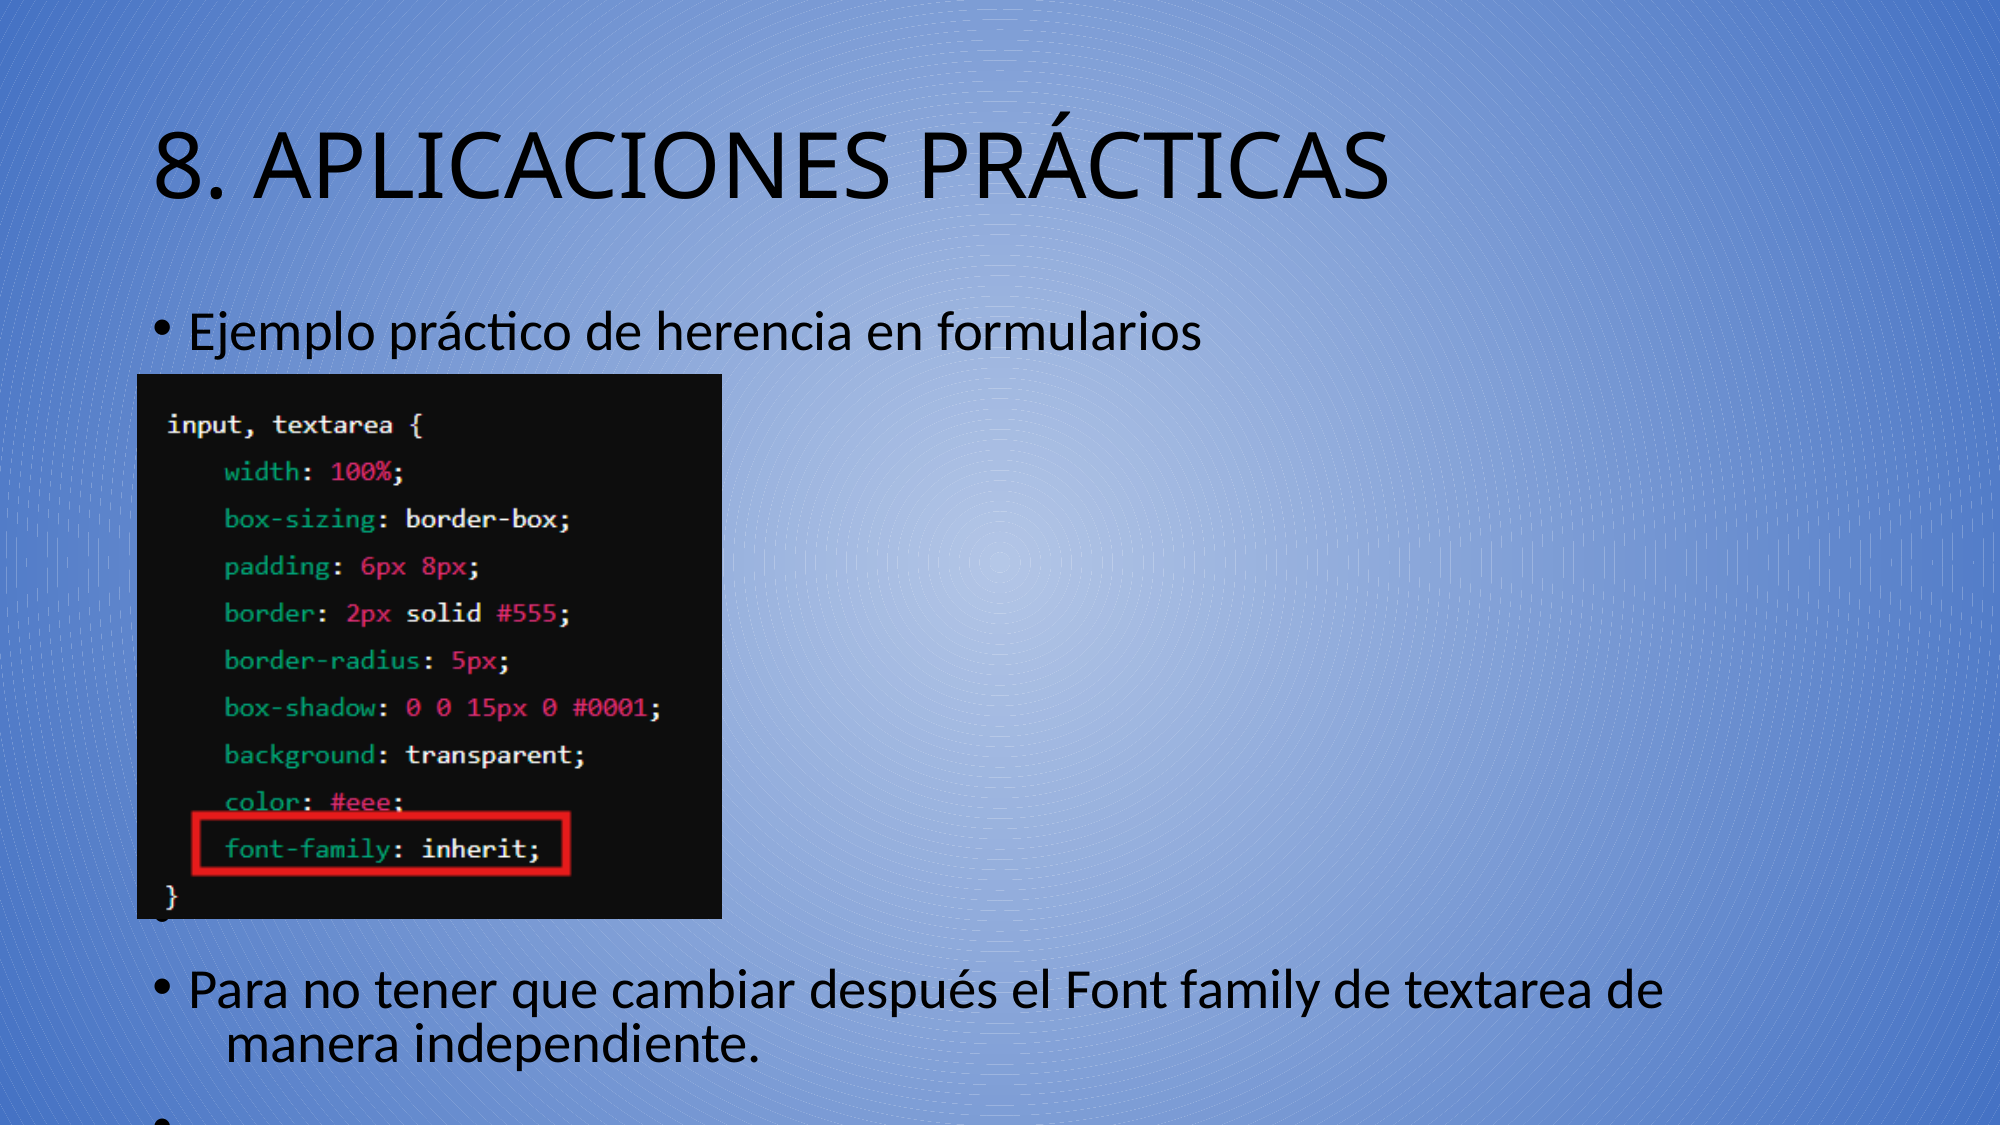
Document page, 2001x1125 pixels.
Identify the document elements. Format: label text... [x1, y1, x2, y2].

picture [137, 374, 722, 919]
title 8. APLICACIONES PRÁCTICAS [137, 59, 1863, 278]
list Ejemplo práctico de herencia en formularios Para no tener que cambiar después el Font family de textarea de manera independiente. [137, 299, 1863, 1085]
